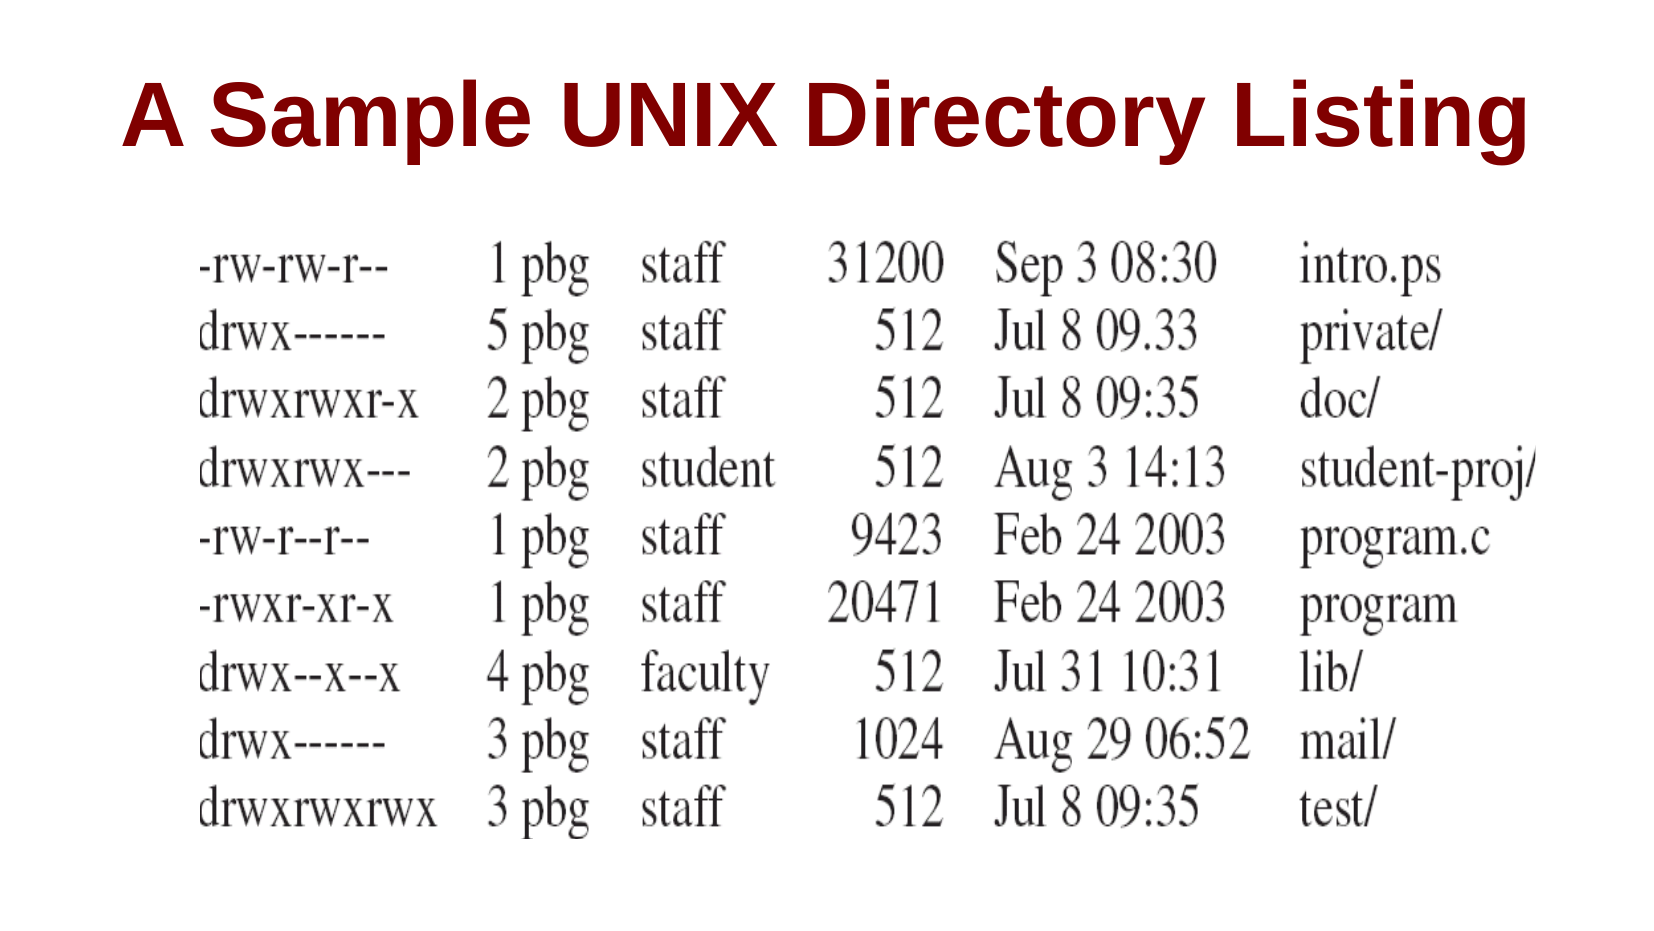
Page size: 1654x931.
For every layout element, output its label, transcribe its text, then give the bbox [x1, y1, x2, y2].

title A Sample UNIX Directory Listing [82, 37, 1571, 193]
picture [200, 229, 1536, 839]
